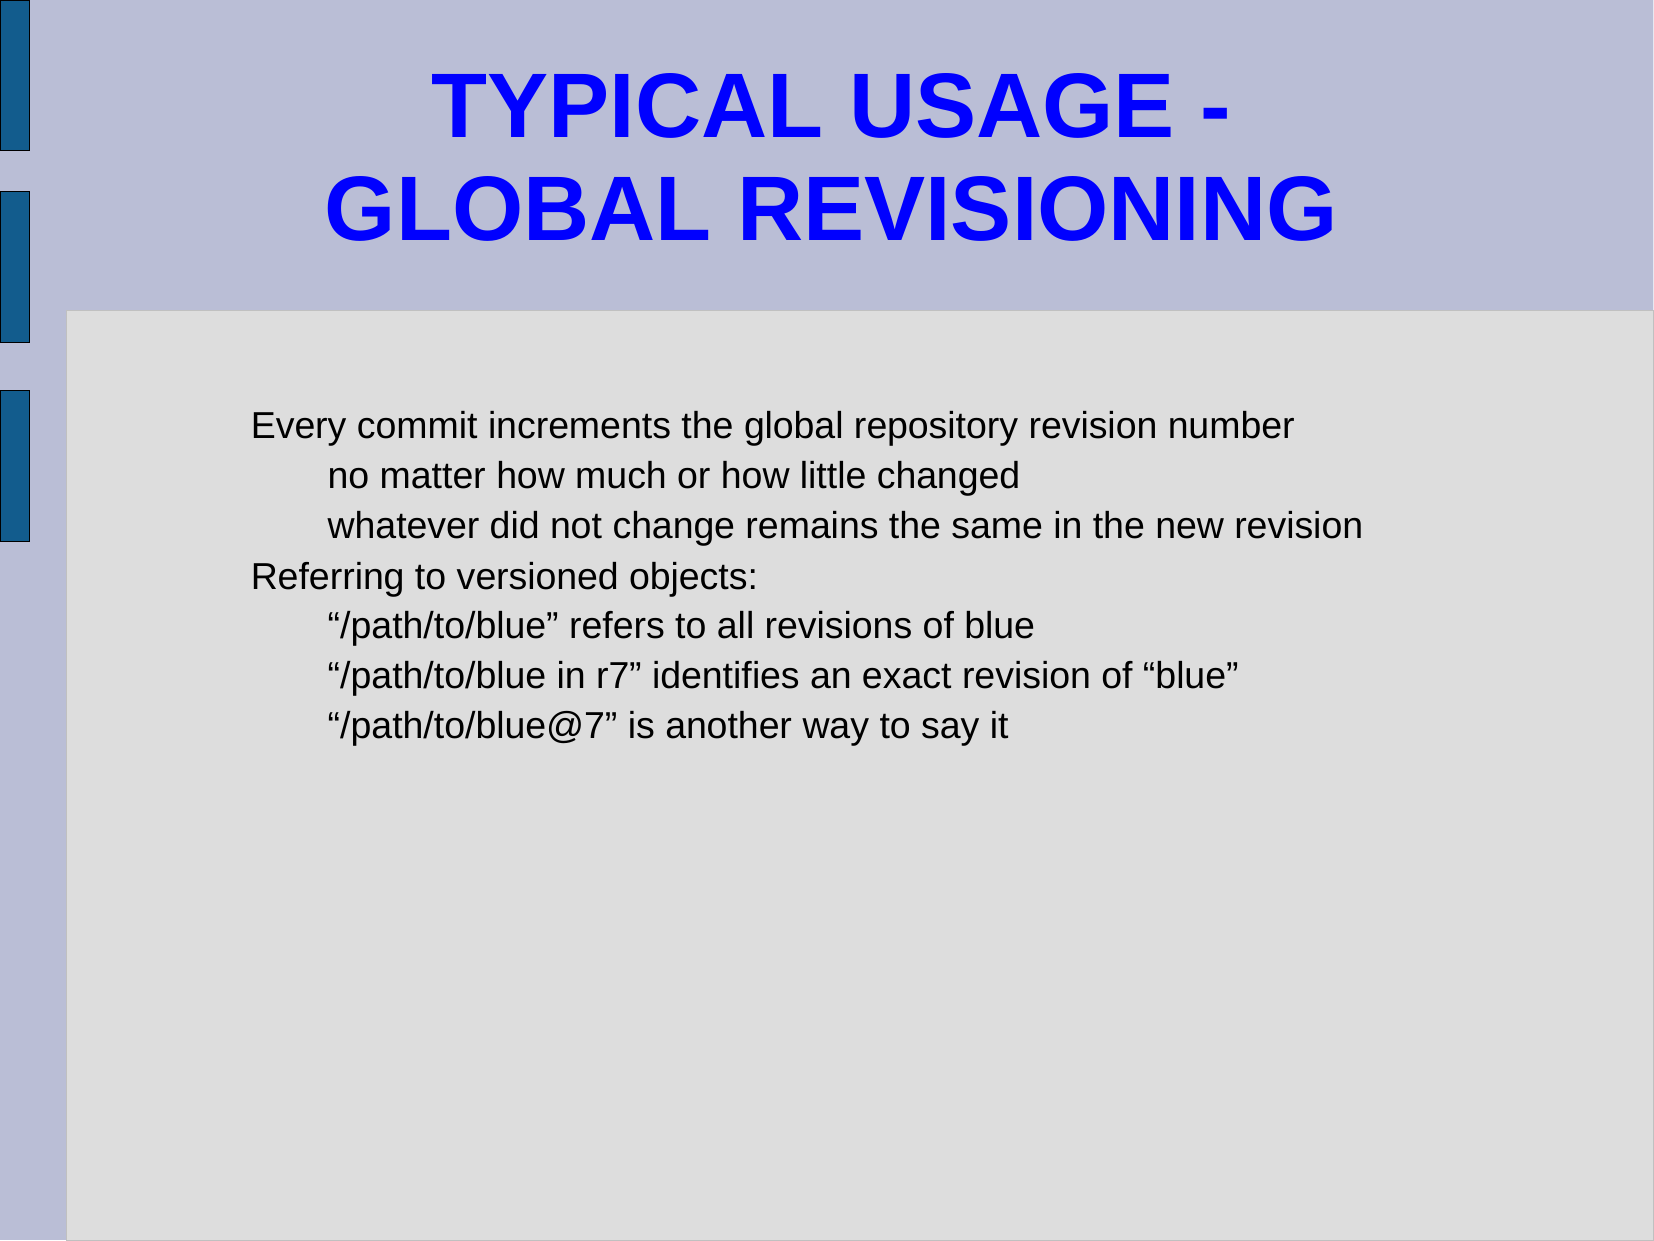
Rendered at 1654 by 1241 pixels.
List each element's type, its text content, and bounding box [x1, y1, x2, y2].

list Every commit increments the global repository revision number no matter how much or how little changed whatever did not change remains the same in the new revision Referring to versioned objects: “/path/to/blue” refers to all revisions of blue “/path/to/blue in r7” identifies an exact revision of “blue” “/path/to/blue@7” is another way to say it [218, 397, 1388, 1134]
title TYPICAL USAGE - GLOBAL REVISIONING [215, 42, 1449, 272]
